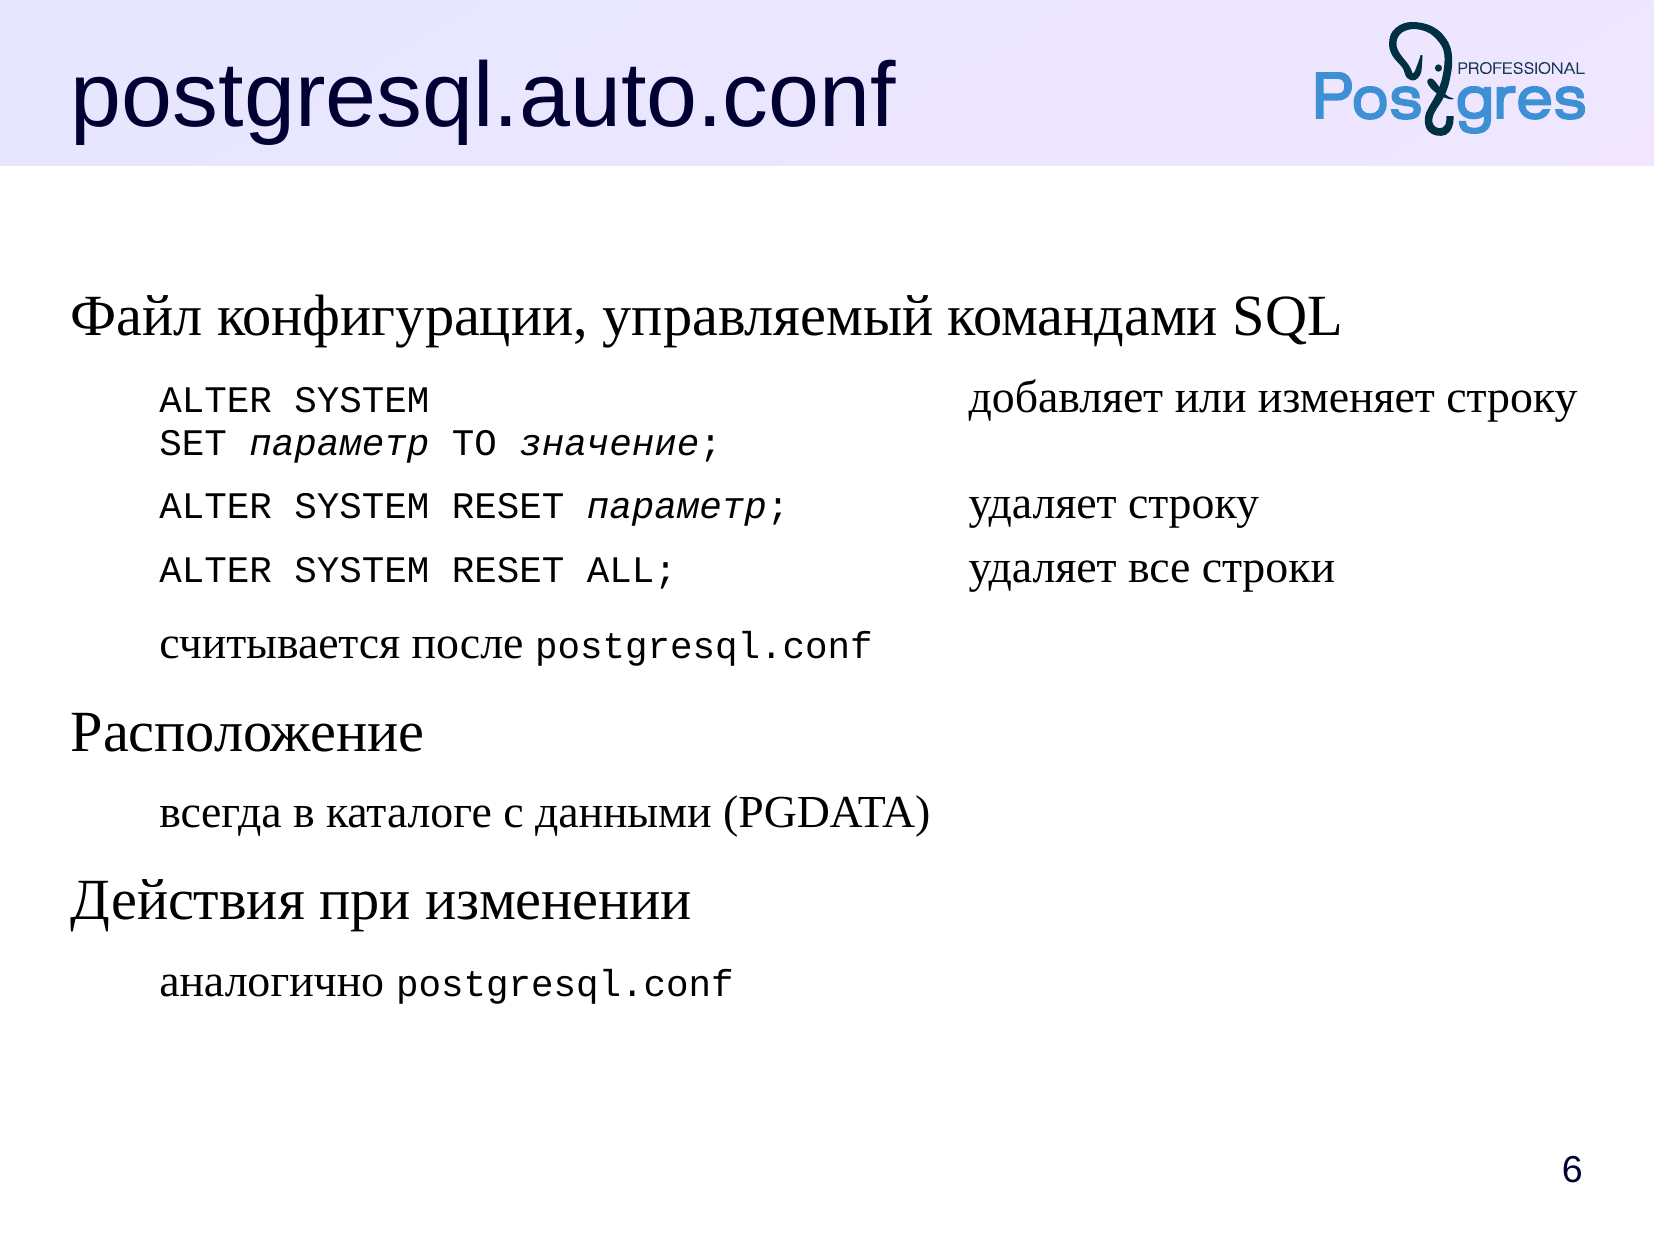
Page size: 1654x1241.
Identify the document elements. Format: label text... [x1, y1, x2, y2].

title postgresql.auto.conf [70, 43, 1241, 147]
list Файл конфигурации, управляемый командами SQL ALTER SYSTEM добавляет или изменяет строку SET параметр TO значение; ALTER SYSTEM RESET параметр; удаляет строку ALTER SYSTEM RESET ALL; удаляет все строки считывается после postgresql.conf Расположение всегда в каталоге с данными (PGDATA) Действия при изменении аналогично postgresql.conf [70, 283, 1583, 1141]
